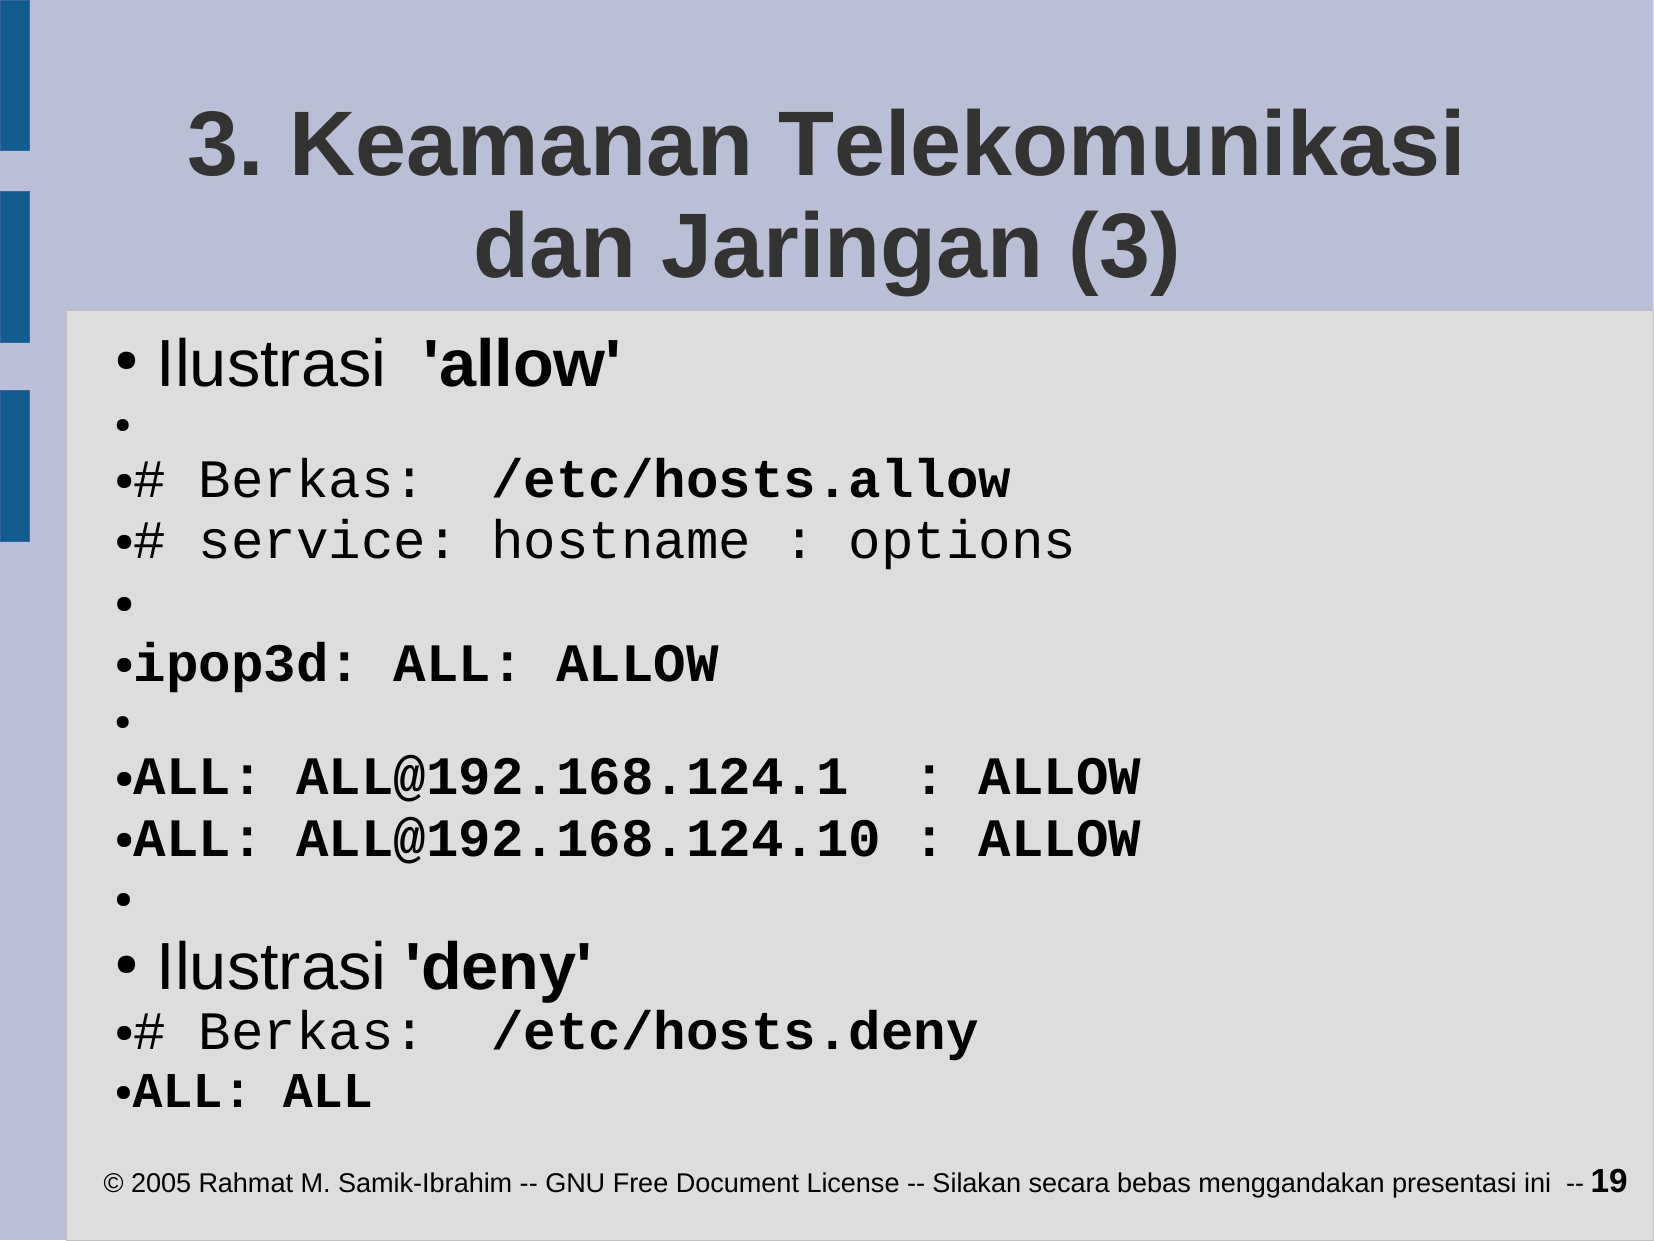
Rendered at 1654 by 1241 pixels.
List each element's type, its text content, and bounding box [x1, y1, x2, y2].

text_box Ilustrasi 'allow' # Berkas: /etc/hosts.allow # service: hostname : options ipop3d: ALL: ALLOW ALL: ALL@192.168.124.1 : ALLOW ALL: ALL@192.168.124.10 : ALLOW Ilustrasi 'deny' # Berkas: /etc/hosts.deny ALL: ALL [114, 325, 1602, 1211]
title 3. Keamanan Telekomunikasi dan Jaringan (3) [121, 91, 1534, 299]
